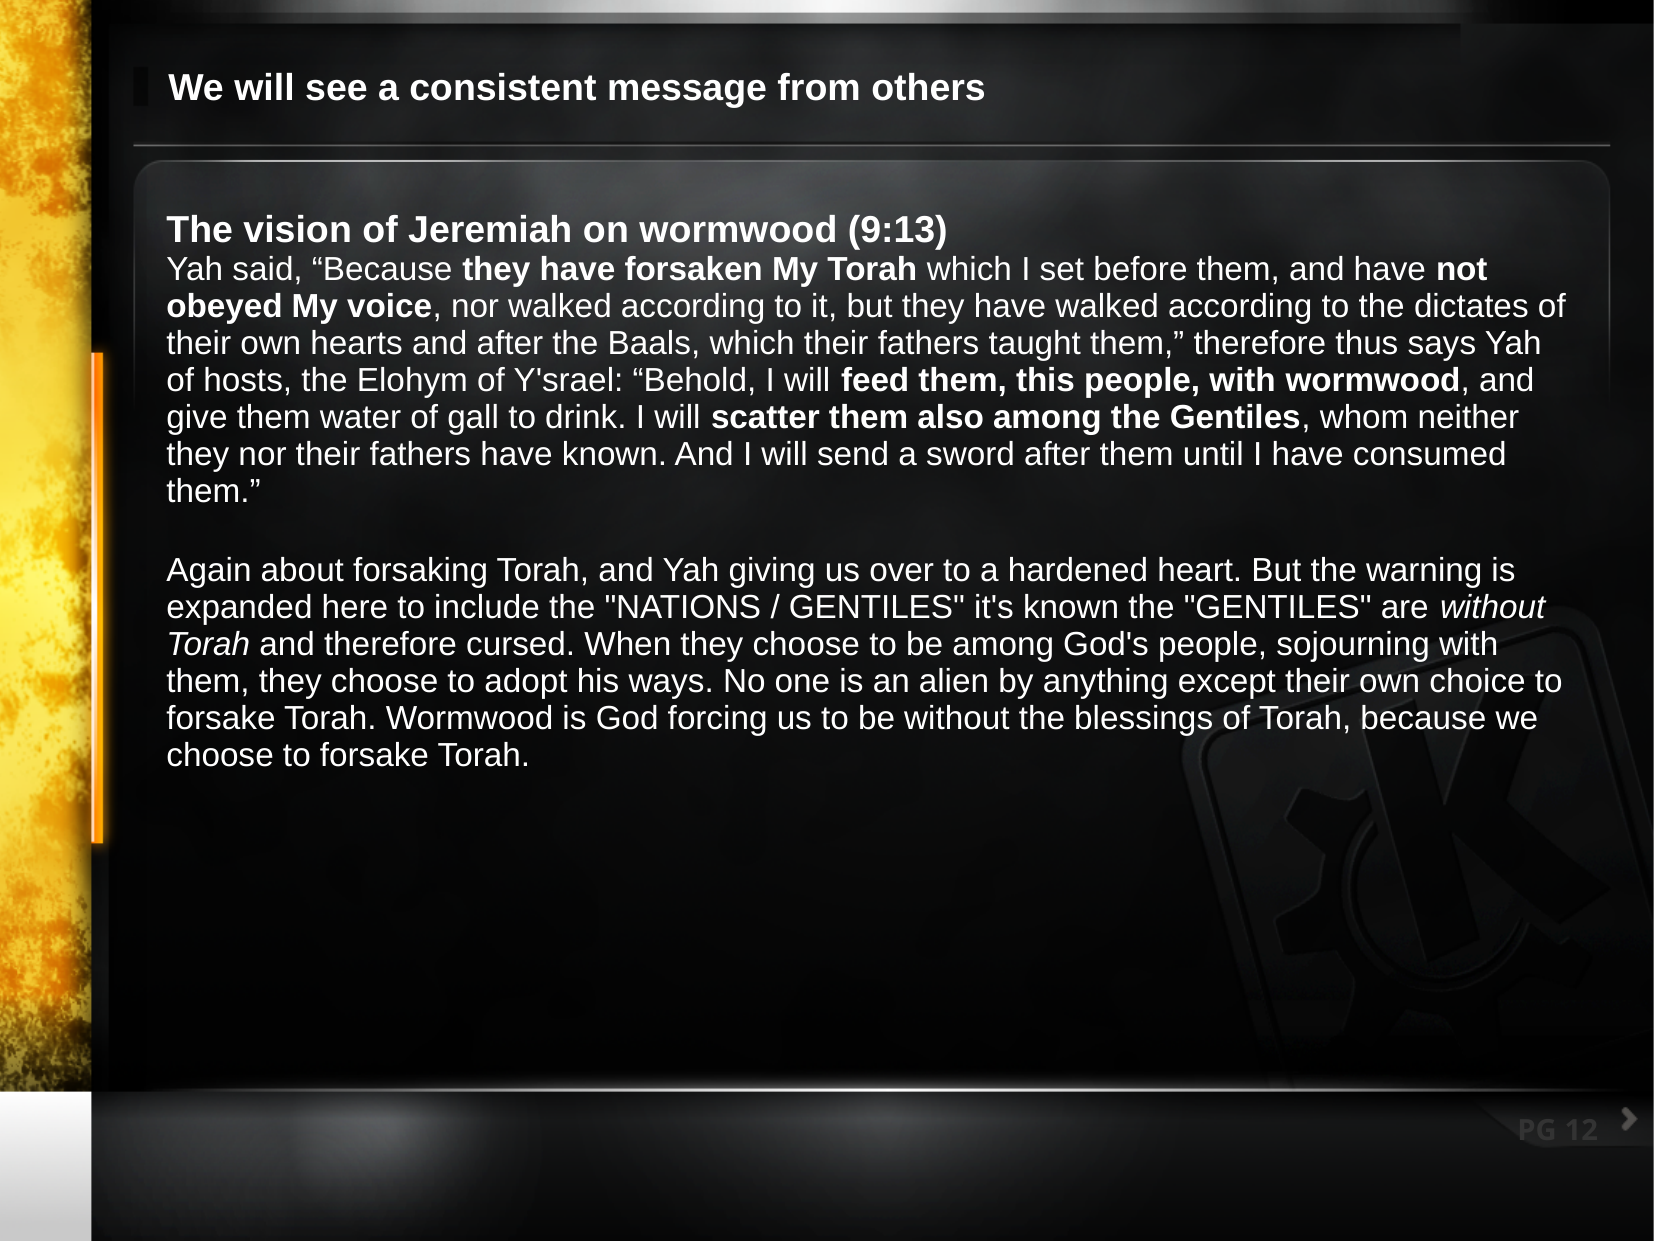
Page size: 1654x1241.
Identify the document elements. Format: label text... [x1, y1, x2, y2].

title We will see a consistent message from others [153, 59, 1589, 119]
list The vision of Jeremiah on wormwood (9:13) Yah said, “Because they have forsaken My Torah which I set before them, and have not obeyed My voice, nor walked according to it, but they have walked according to the dictates of their own hearts and after the Baals, which their fathers taught them,” therefore thus says Yah of hosts, the Elohym of Y'srael: “Behold, I will feed them, this people, with wormwood, and give them water of gall to drink. I will scatter them also among the Gentiles, whom neither they nor their fathers have known. And I will send a sword after them until I have consumed them.” Again about forsaking Torah, and Yah giving us over to a hardened heart. But the warning is expanded here to include the "NATIONS / GENTILES" it's known the "GENTILES" are without Torah and therefore cursed. When they choose to be among God's people, sojourning with them, they choose to adopt his ways. No one is an alien by anything except their own choice to forsake Torah. Wormwood is God forcing us to be without the blessings of Torah, because we choose to forsake Torah. [151, 200, 1587, 995]
picture [0, 0, 1654, 1241]
